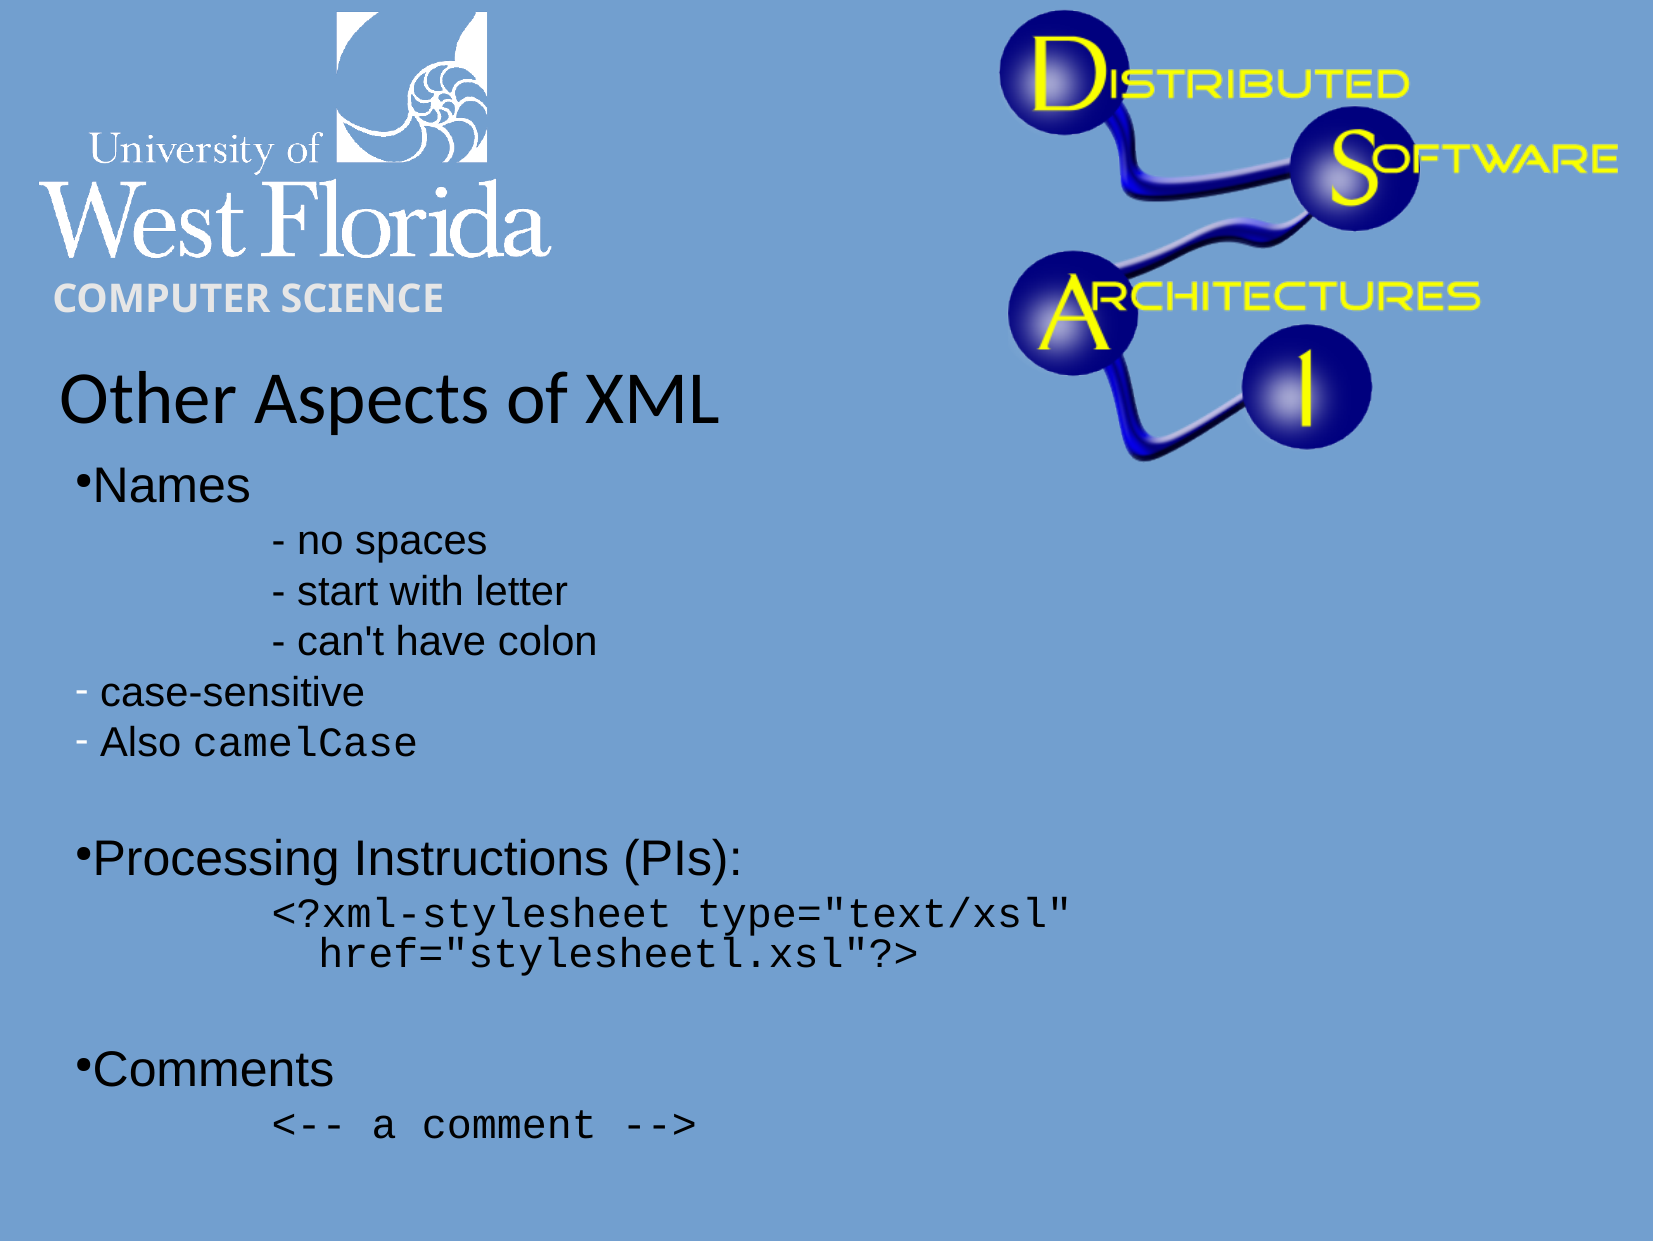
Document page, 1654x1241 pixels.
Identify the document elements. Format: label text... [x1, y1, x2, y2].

picture [37, 0, 559, 262]
title Other Aspects of XML [45, 340, 1396, 448]
picture [910, 0, 1654, 506]
list Names - no spaces - start with letter - can't have colon case-sensitive Also camelCase Processing Instructions (PIs): <?xml-stylesheet type="text/xsl" href="stylesheetl.xsl"?> Comments <-- a comment --> [60, 456, 1411, 1166]
text_box COMPUTER SCIENCE [37, 262, 563, 325]
